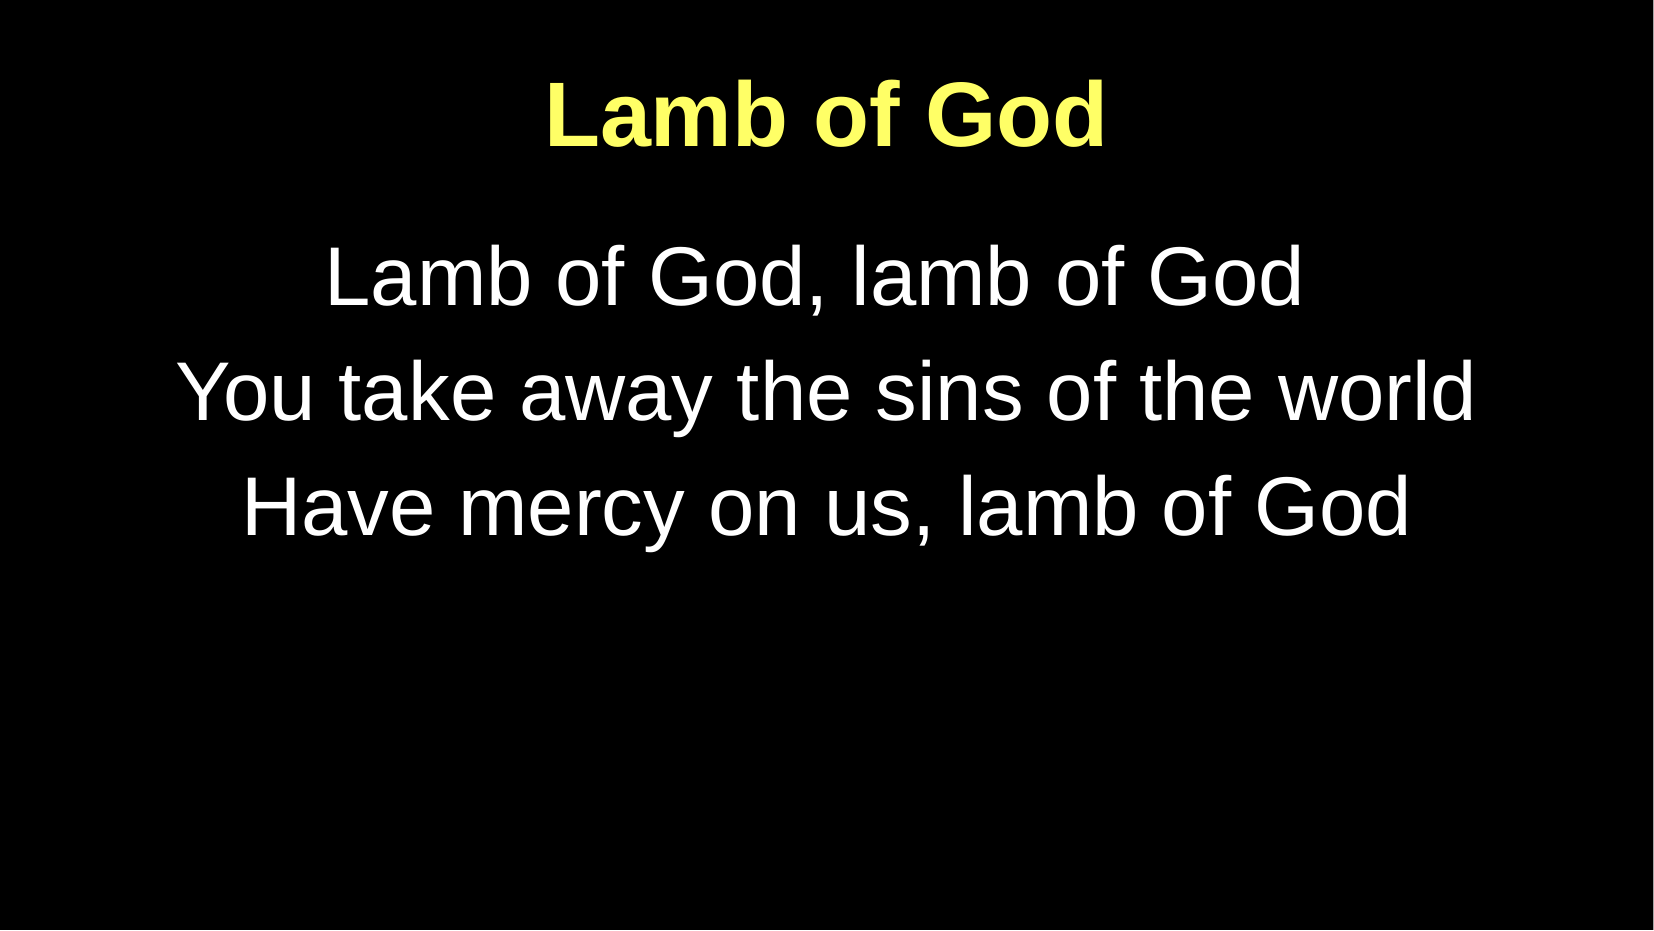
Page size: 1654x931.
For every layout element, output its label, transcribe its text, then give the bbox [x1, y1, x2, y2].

list Lamb of God, lamb of God You take away the sins of the world Have mercy on us, lamb of God [0, 230, 1654, 931]
title Lamb of God [82, 37, 1571, 193]
